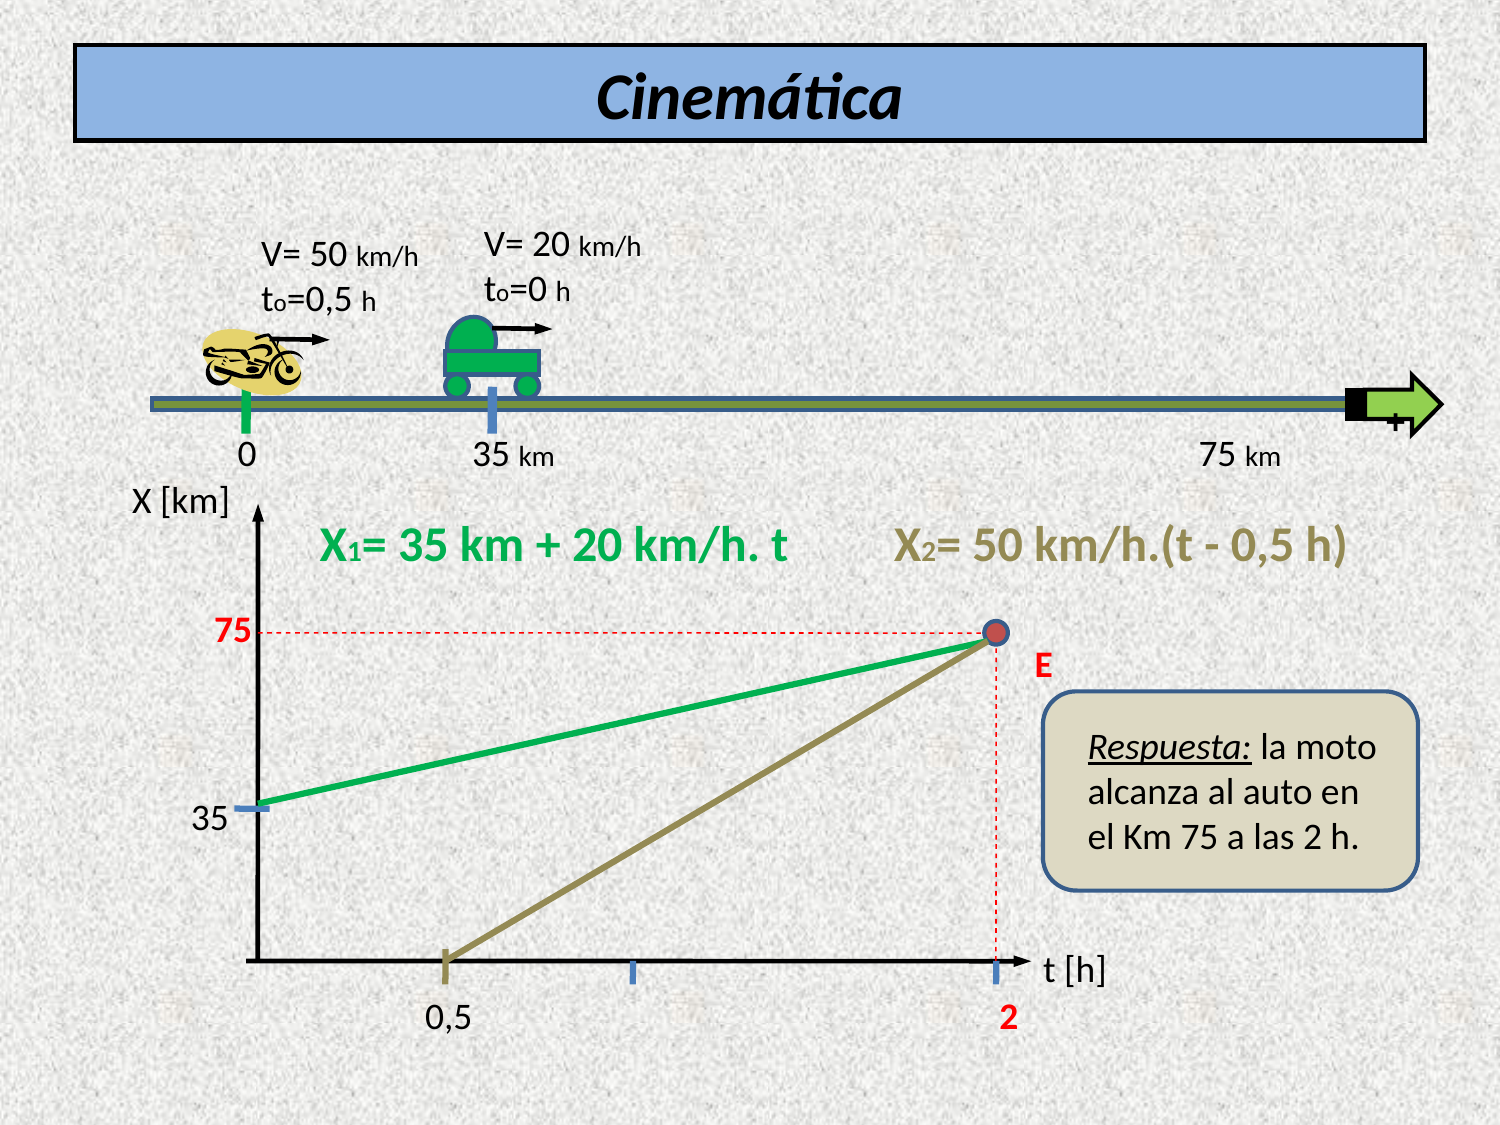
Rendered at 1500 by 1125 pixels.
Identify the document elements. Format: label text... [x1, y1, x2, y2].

text_box 0 [222, 421, 270, 483]
text_box 75 [199, 597, 293, 659]
text_box V= 50 km/h to=0,5 h [246, 221, 458, 328]
text_box 75 km [1183, 421, 1301, 483]
text_box X2= 50 km/h.(t - 0,5 h) [878, 503, 1442, 580]
text_box t [h] [1019, 937, 1126, 999]
text_box [251, 317, 1347, 410]
text_box 2 [984, 984, 1043, 1045]
text_box + [1364, 375, 1442, 435]
text_box X1= 35 km + 20 km/h. t [304, 503, 833, 580]
text_box + [1347, 389, 1352, 419]
text_box 35 [175, 785, 258, 846]
text_box [1042, 691, 1419, 891]
text_box + [1356, 389, 1361, 419]
text_box V= 20 km/h to=0 h [468, 210, 680, 317]
text_box [984, 621, 1008, 645]
picture [199, 328, 305, 397]
text_box X [km] [117, 468, 258, 530]
text_box Respuesta: la moto alcanza al auto en el Km 75 a las 2 h. [1072, 714, 1399, 867]
text_box E [1019, 632, 1067, 694]
text_box [152, 398, 241, 410]
title Cinemática [75, 45, 1426, 141]
text_box [1352, 398, 1356, 410]
text_box 0,5 [410, 984, 493, 1045]
text_box 35 km [457, 421, 575, 483]
